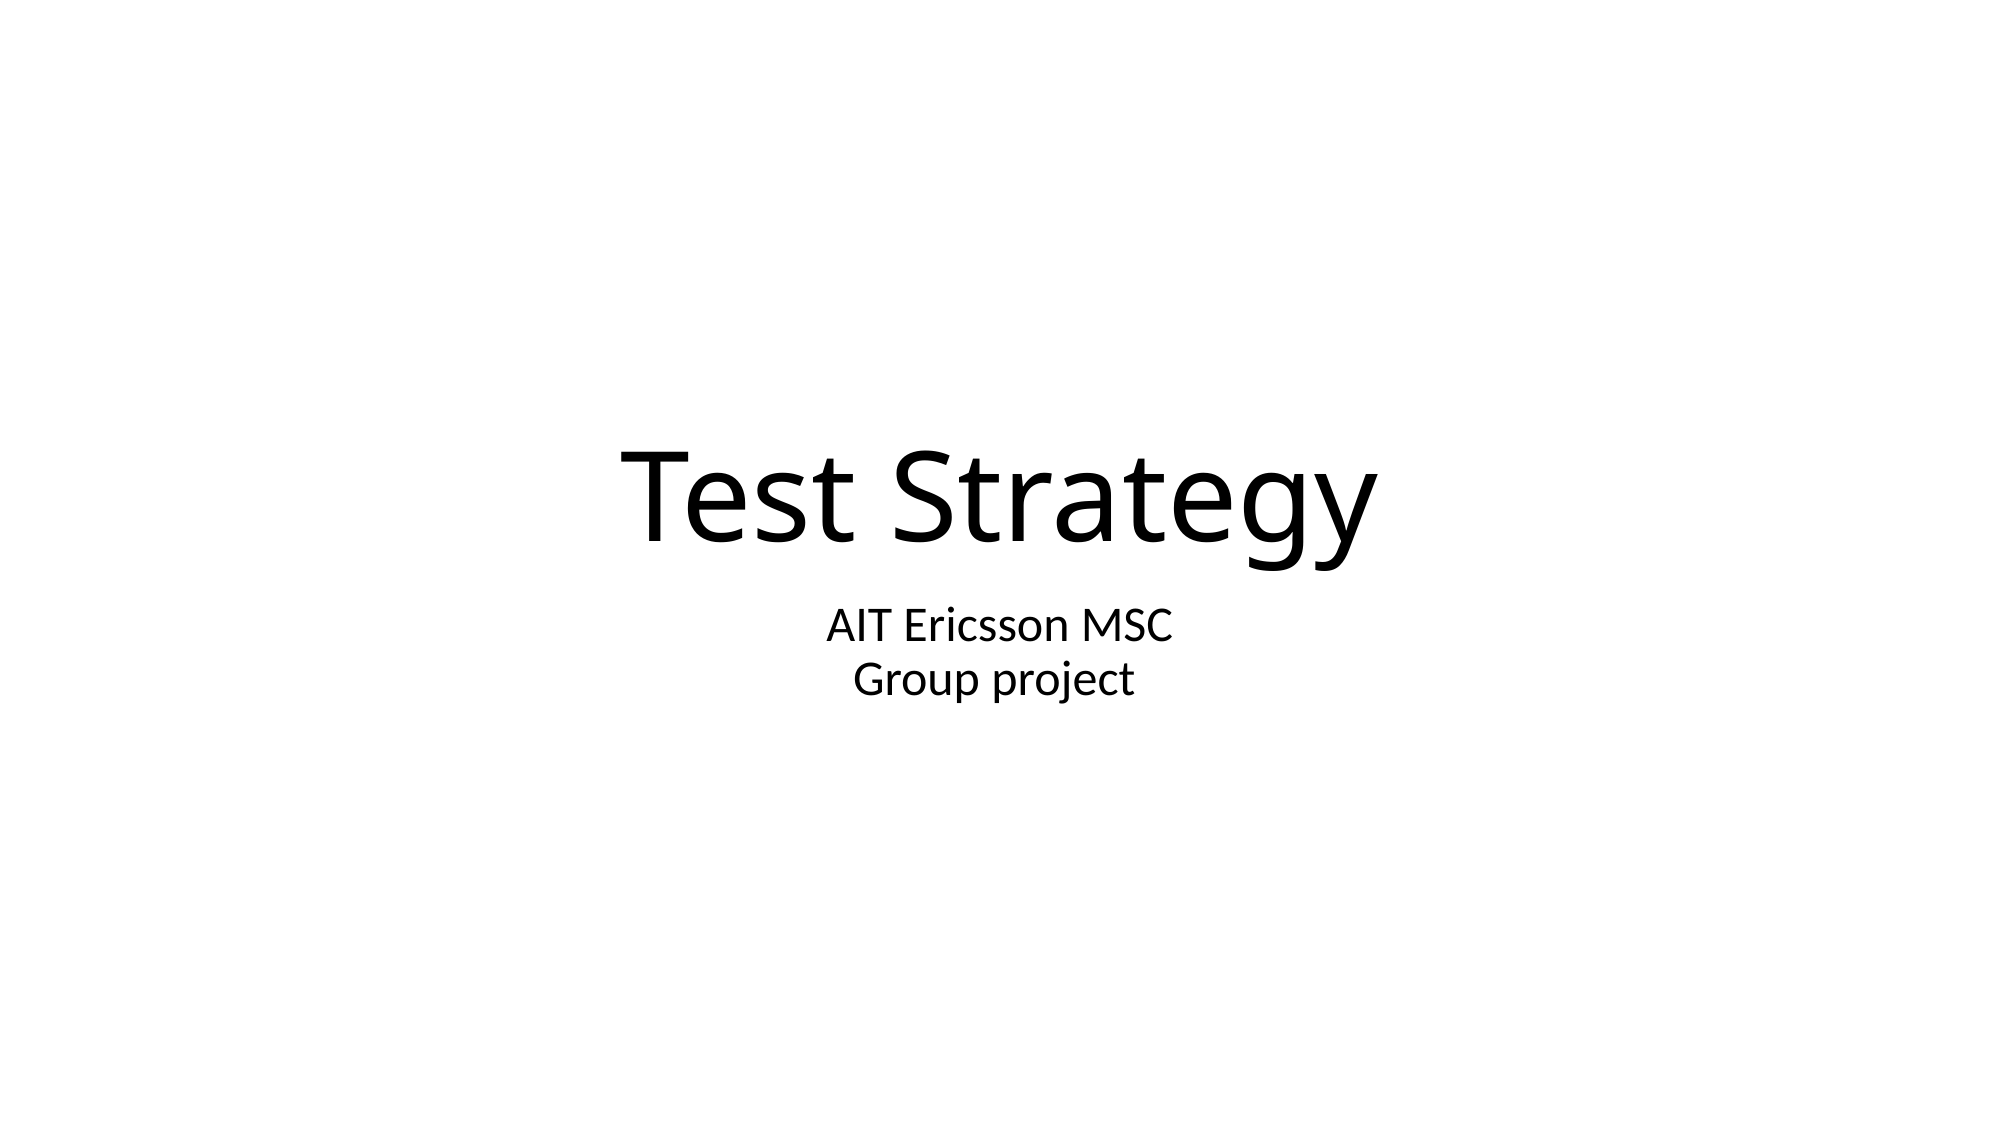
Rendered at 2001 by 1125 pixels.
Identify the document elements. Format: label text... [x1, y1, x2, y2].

title Test Strategy [249, 184, 1750, 576]
subtitle AIT Ericsson MSC Group project [249, 590, 1750, 863]
